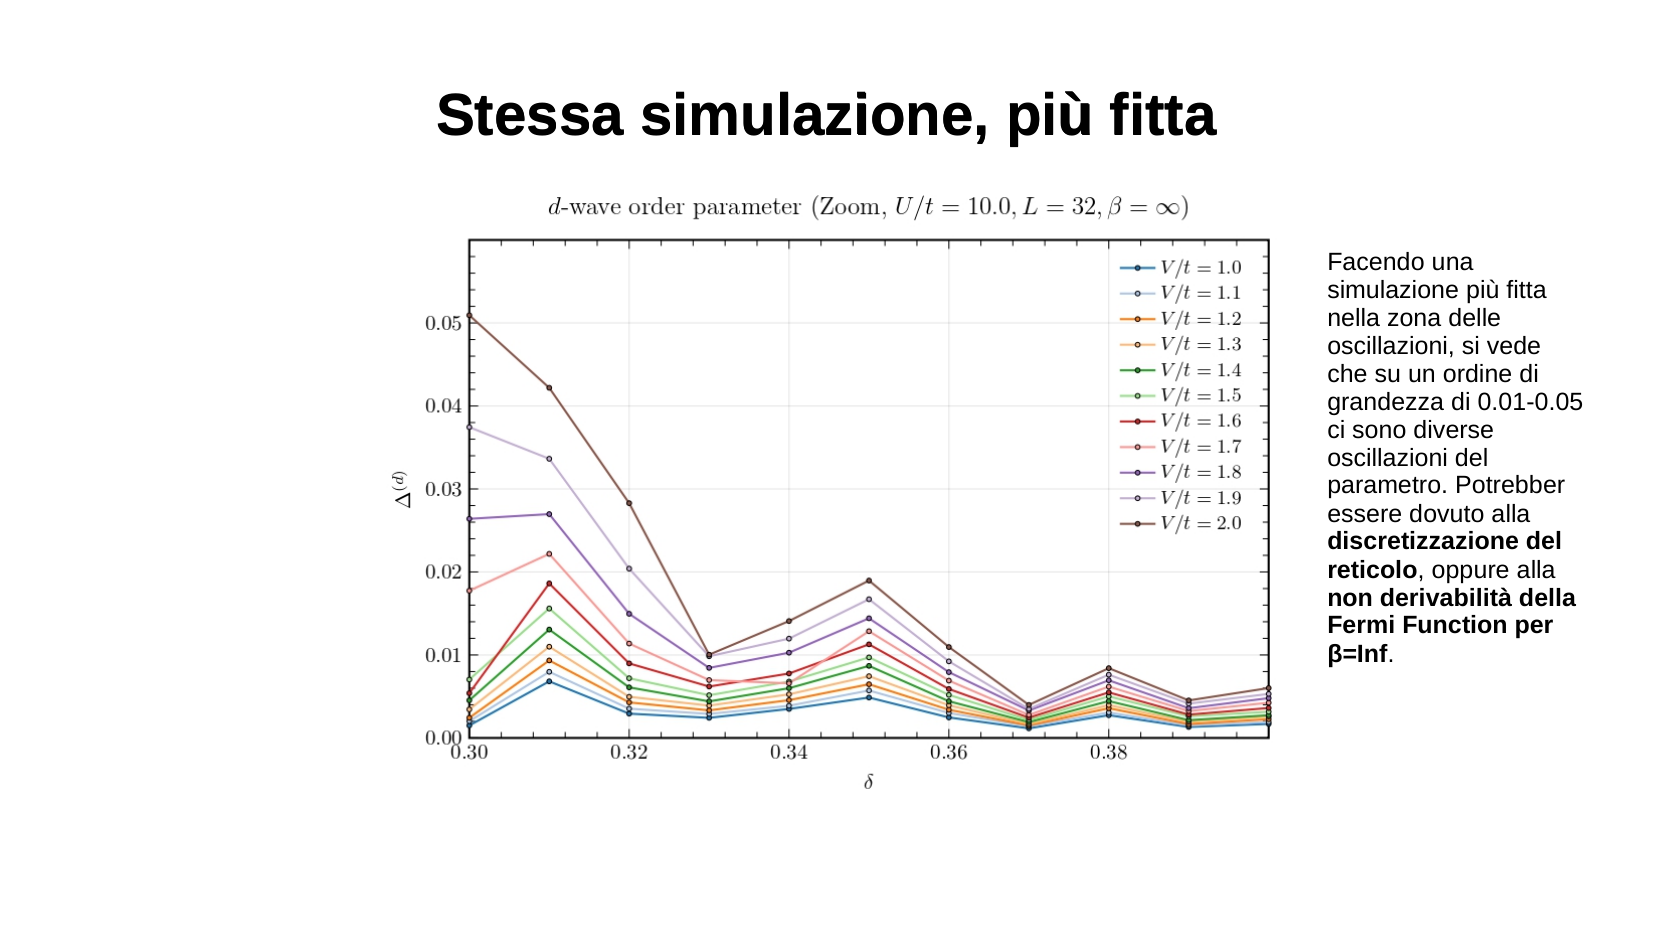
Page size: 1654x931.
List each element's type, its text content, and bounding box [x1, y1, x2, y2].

text_box Facendo una simulazione più fitta nella zona delle oscillazioni, si vede che su un ordine di grandezza di 0.01-0.05 ci sono diverse oscillazioni del parametro. Potrebber essere dovuto alla discretizzazione del reticolo, oppure alla non derivabilità della Fermi Function per β=Inf. [1312, 240, 1603, 747]
picture [376, 193, 1280, 811]
title Stessa simulazione, più fitta [82, 37, 1571, 193]
